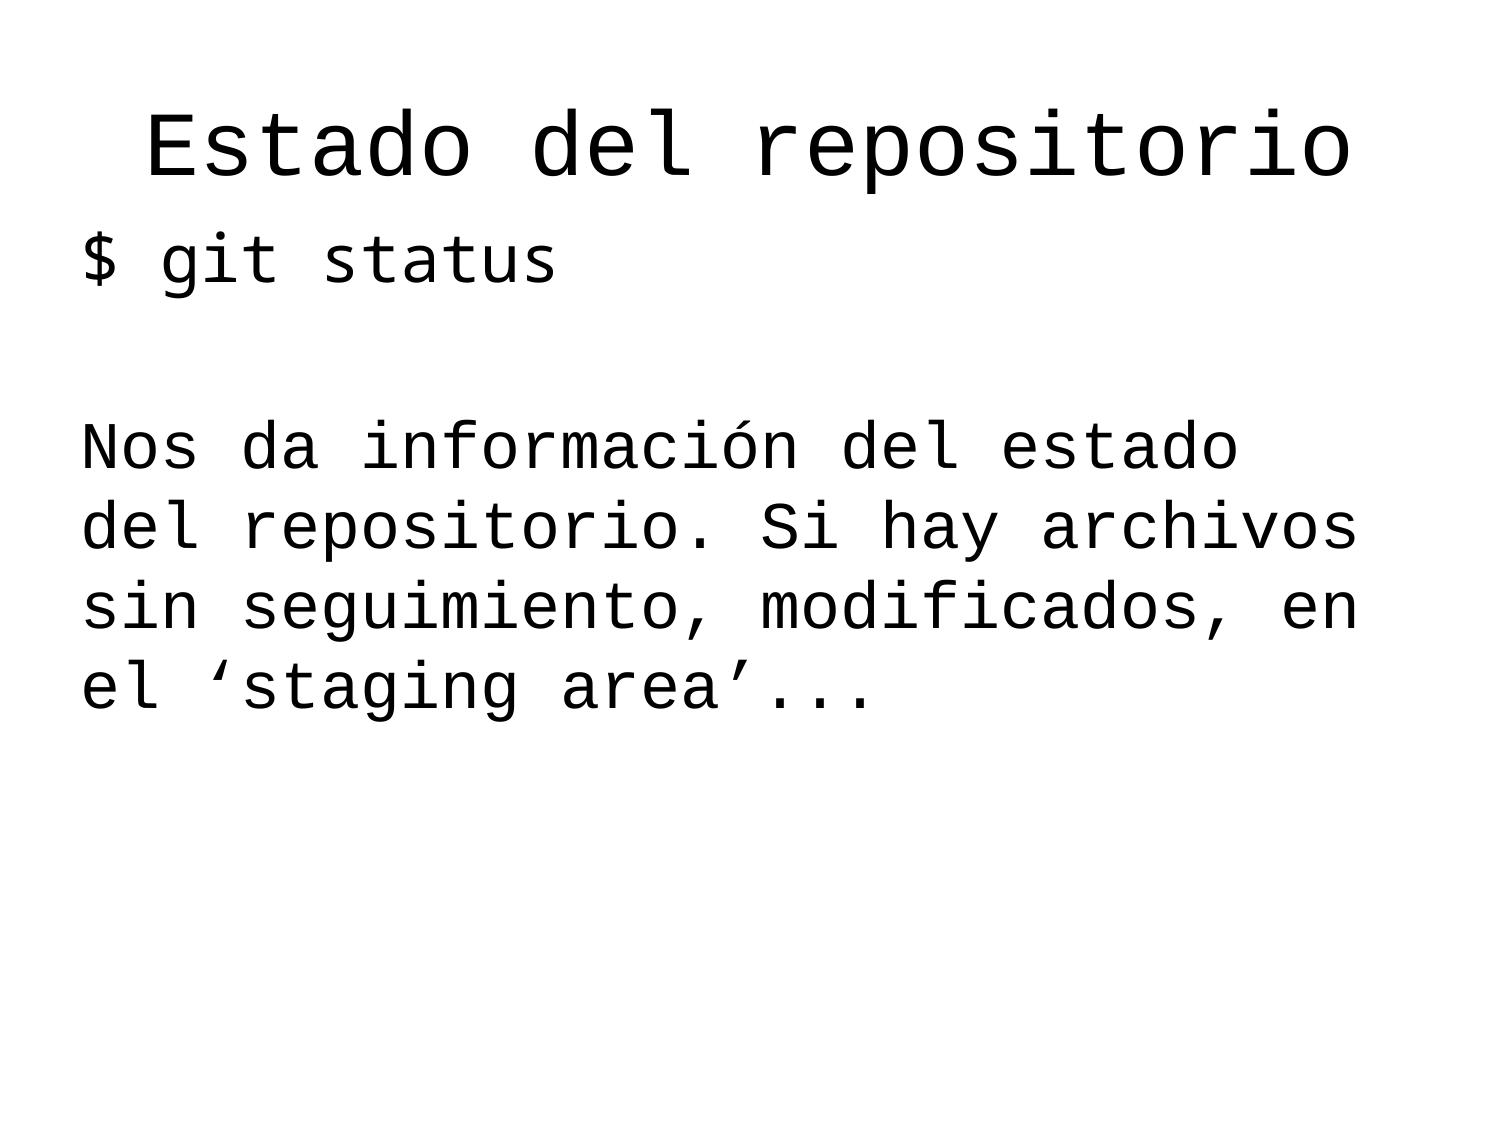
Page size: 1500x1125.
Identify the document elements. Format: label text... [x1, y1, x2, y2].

title Estado del repositorio [75, 45, 1425, 233]
list $ git status Nos da información del estado del repositorio. Si hay archivos sin seguimiento, modificados, en el ‘staging area’... [64, 208, 1415, 951]
